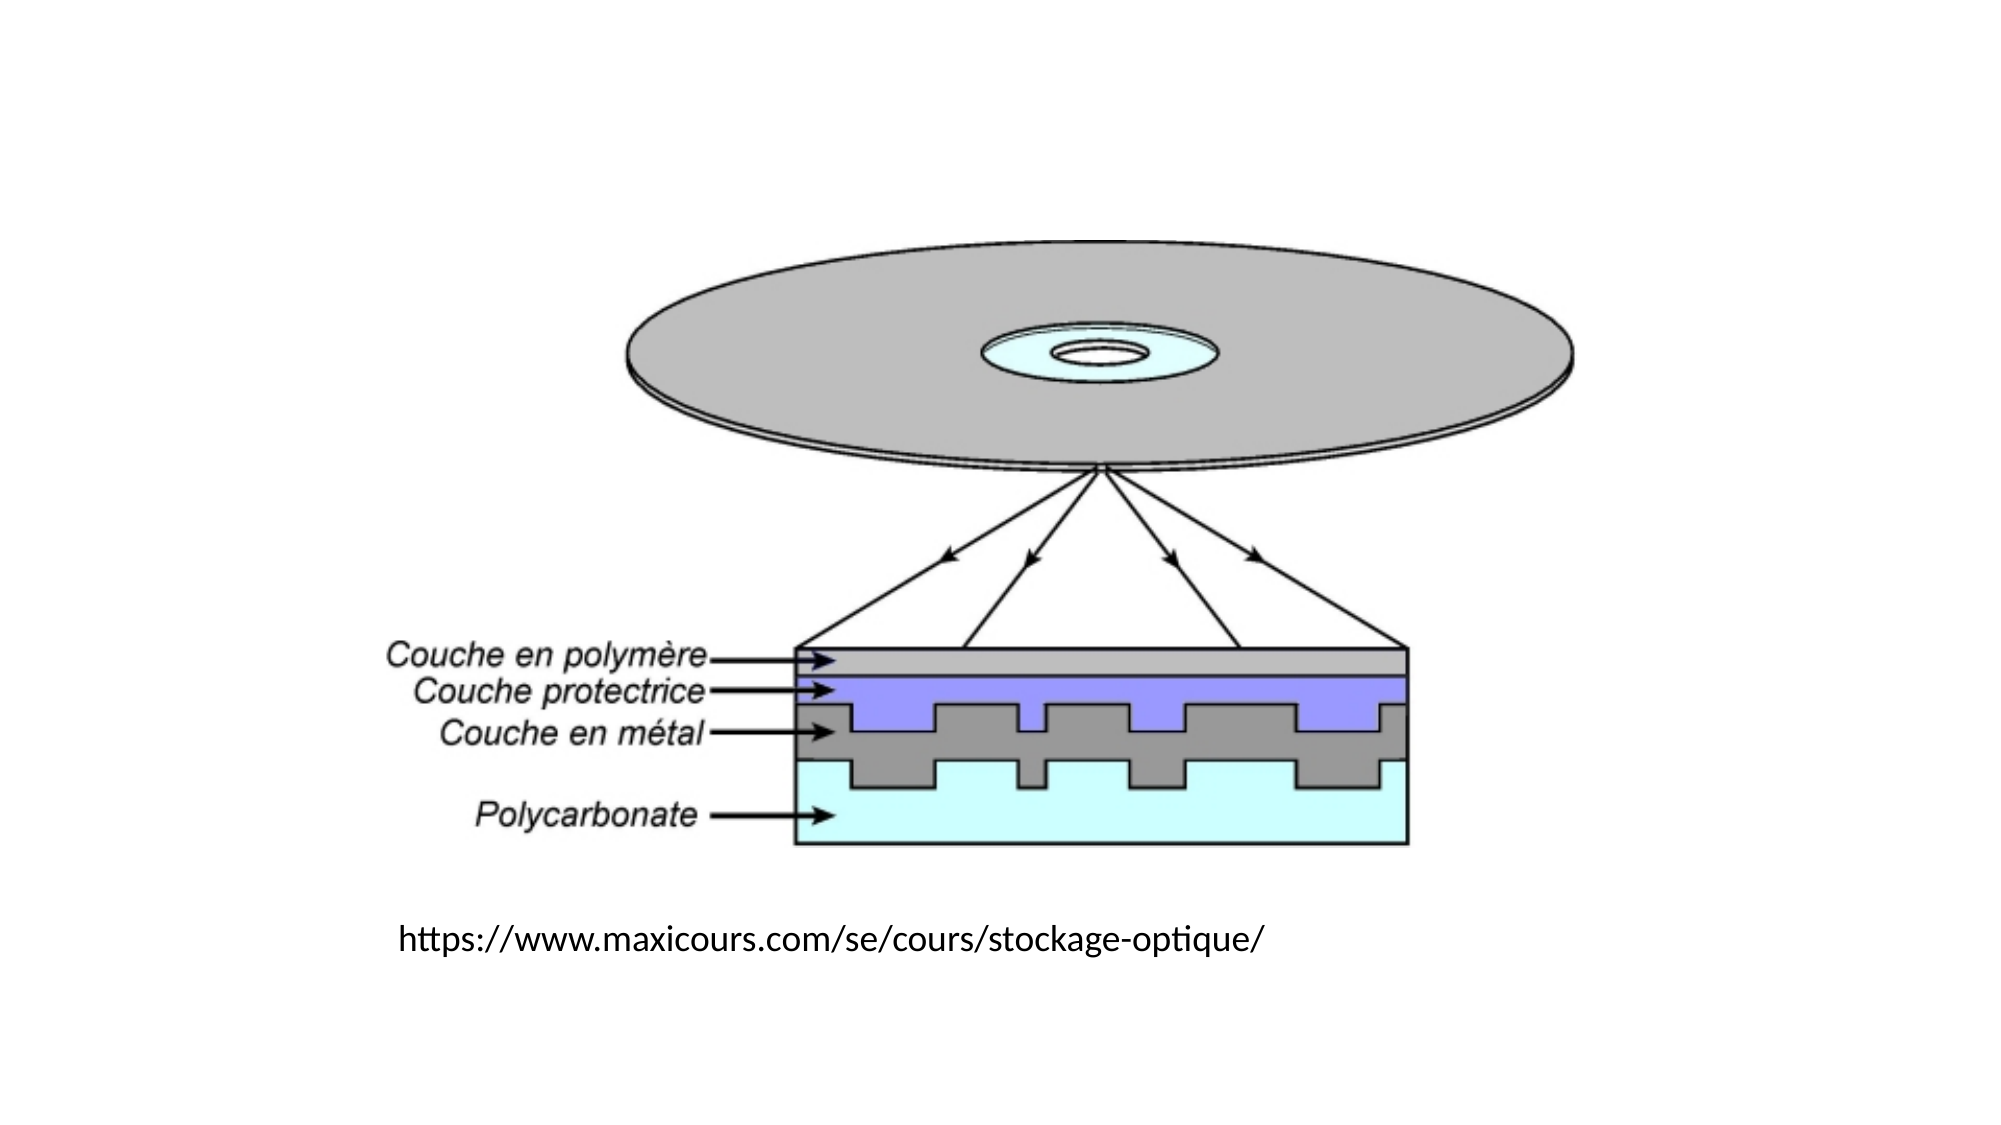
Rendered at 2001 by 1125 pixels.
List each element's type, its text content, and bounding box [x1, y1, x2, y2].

picture [383, 240, 1577, 848]
text_box https://www.maxicours.com/se/cours/stockage-optique/ [383, 906, 1311, 967]
